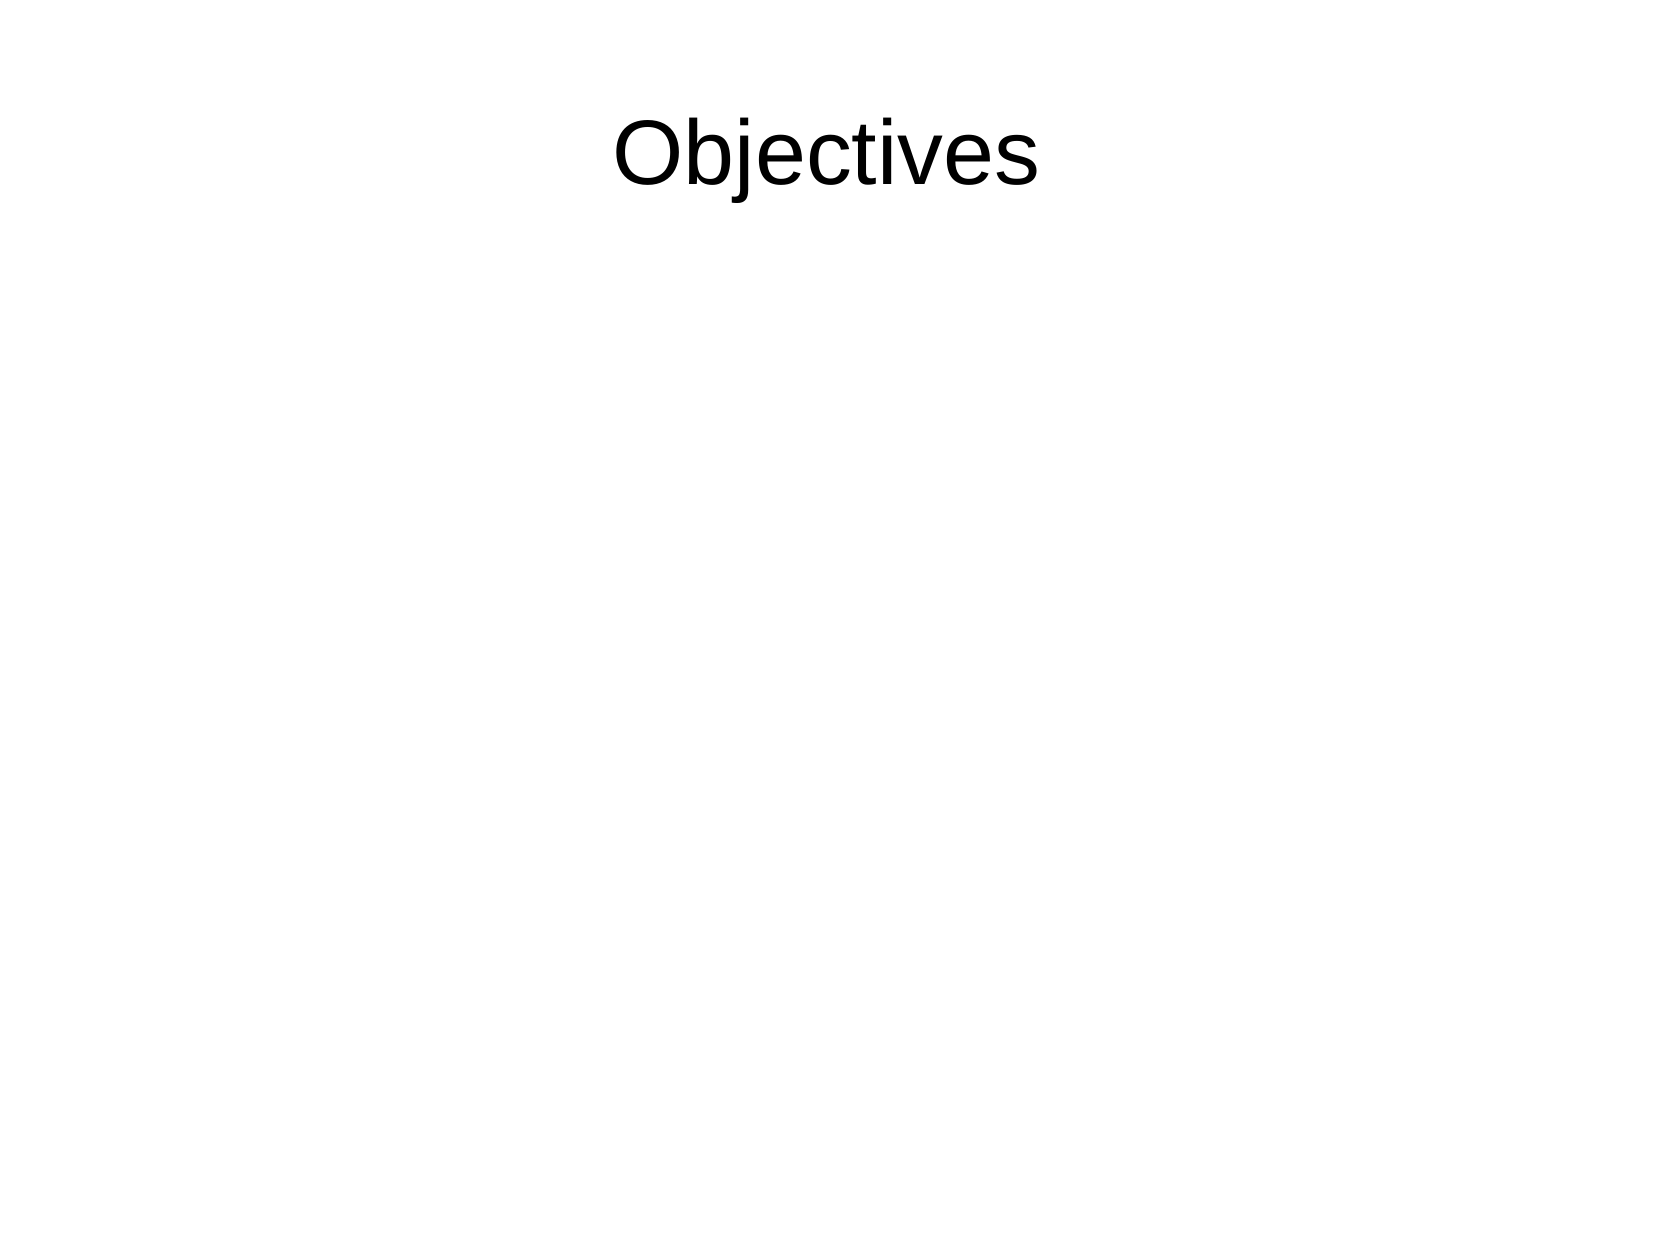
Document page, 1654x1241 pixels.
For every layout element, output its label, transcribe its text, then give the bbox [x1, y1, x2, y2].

title Objectives [82, 49, 1571, 257]
